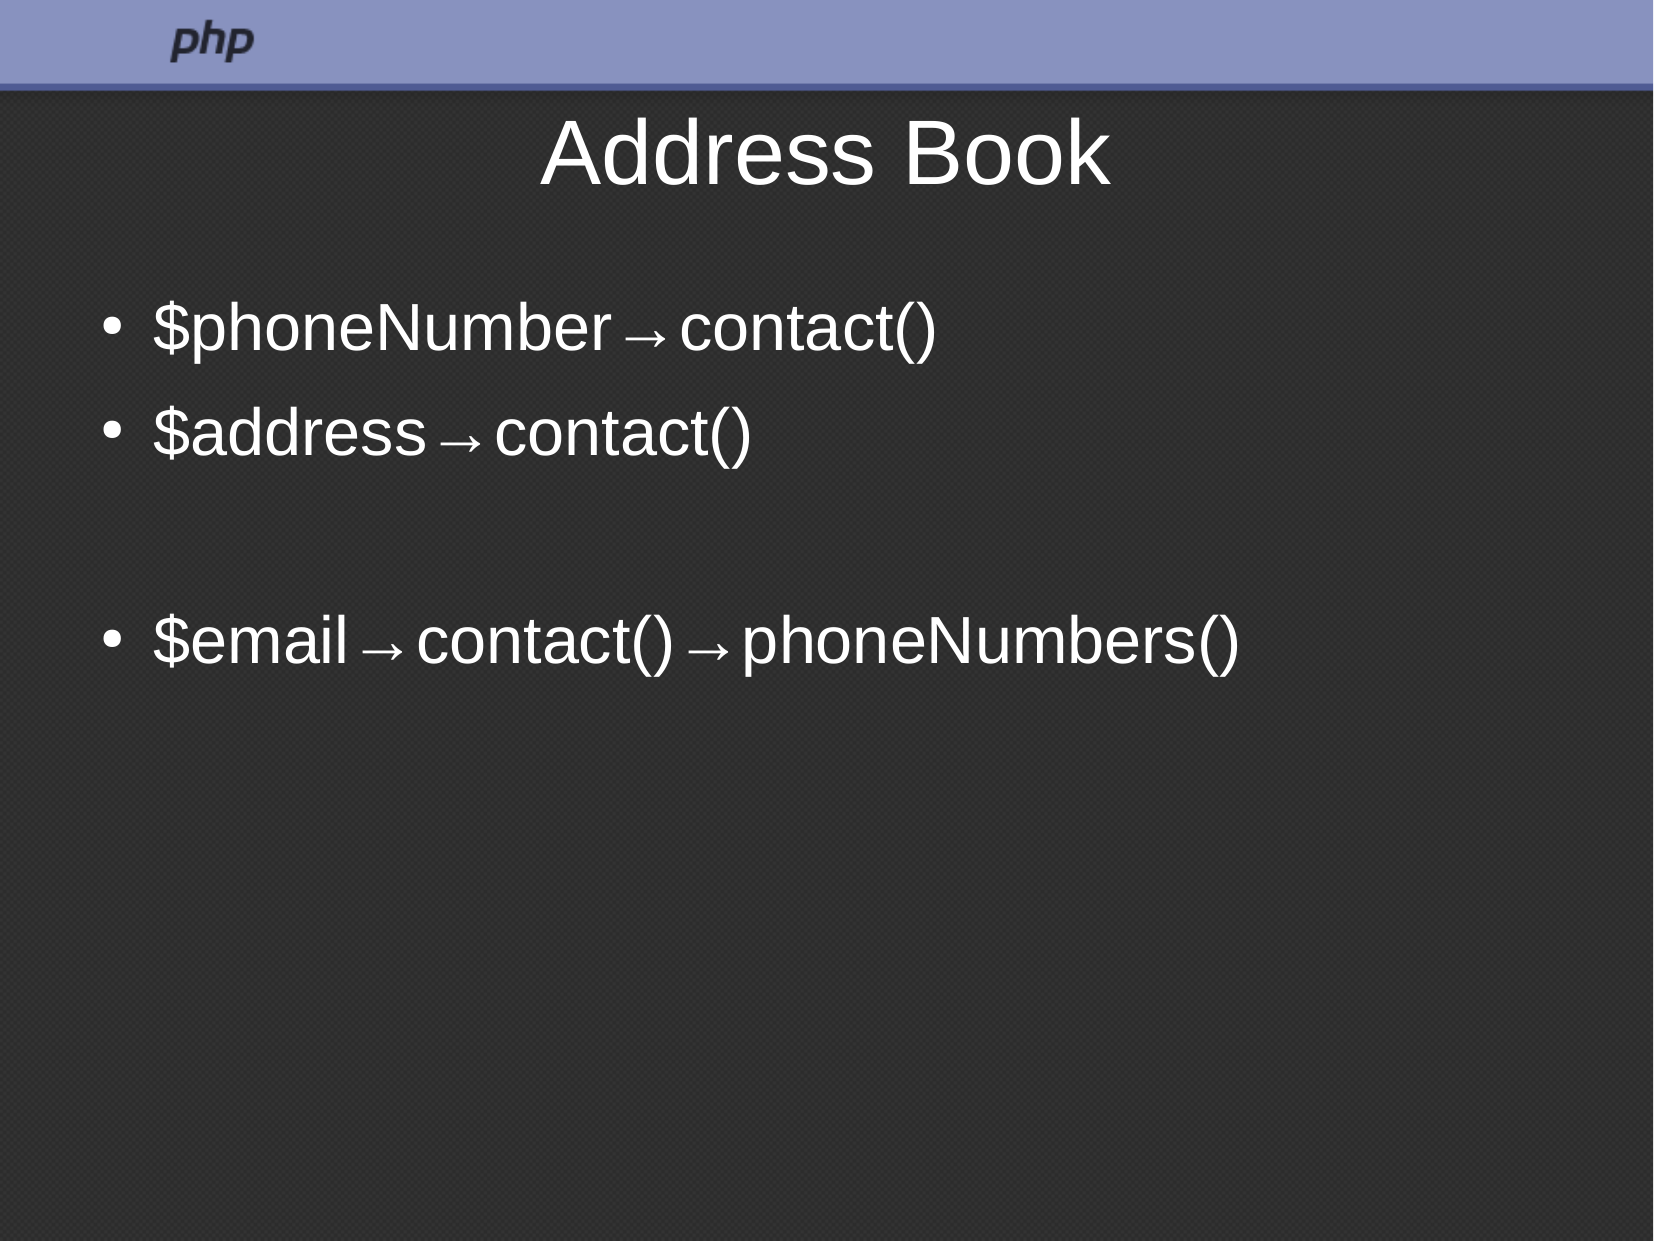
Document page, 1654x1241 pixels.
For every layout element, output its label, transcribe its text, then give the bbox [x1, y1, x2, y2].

picture [0, 0, 1654, 1241]
list $phoneNumber→contact() $address→contact() $email→contact()→phoneNumbers() [82, 290, 1571, 1010]
title Address Book [82, 49, 1571, 257]
